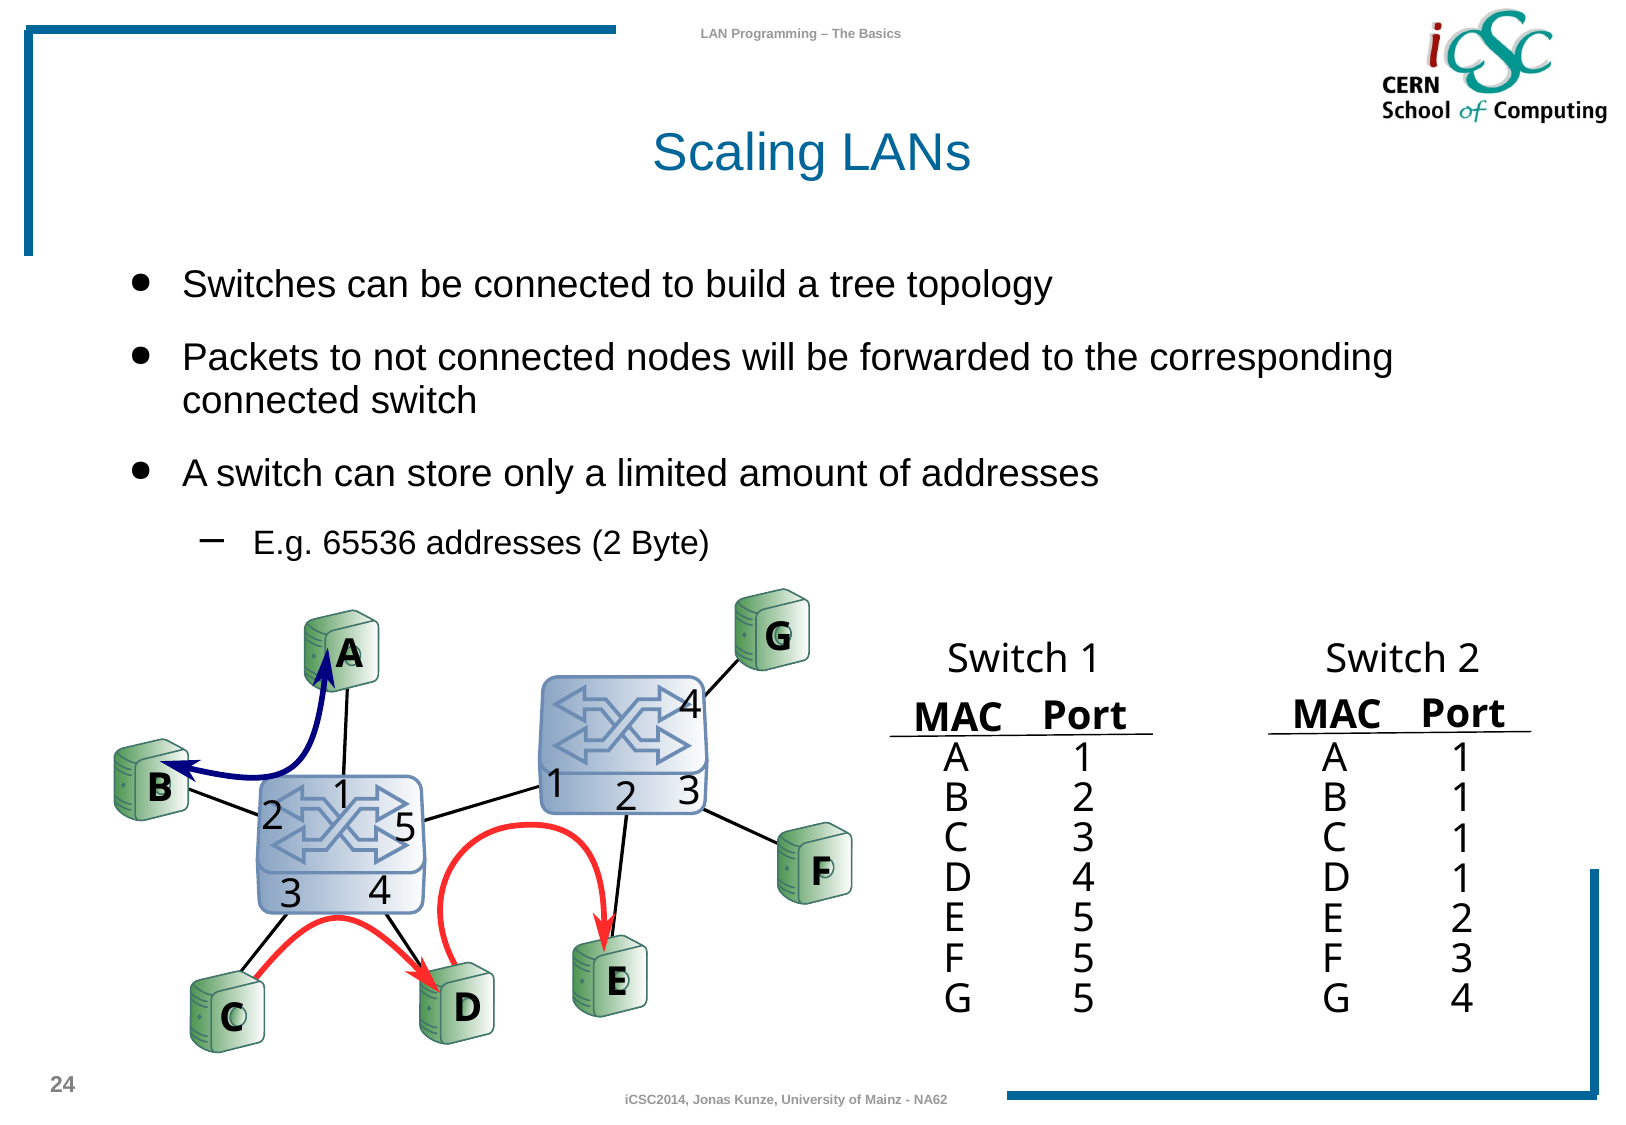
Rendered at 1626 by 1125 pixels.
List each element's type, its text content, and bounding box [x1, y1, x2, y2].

list Switches can be connected to build a tree topology Packets to not connected nodes will be forwarded to the corresponding connected switch A switch can store only a limited amount of addresses E.g. 65536 addresses (2 Byte) [111, 263, 1576, 1051]
picture [1381, 8, 1608, 125]
picture [113, 588, 1532, 1054]
title Scaling LANs [81, 44, 1544, 233]
